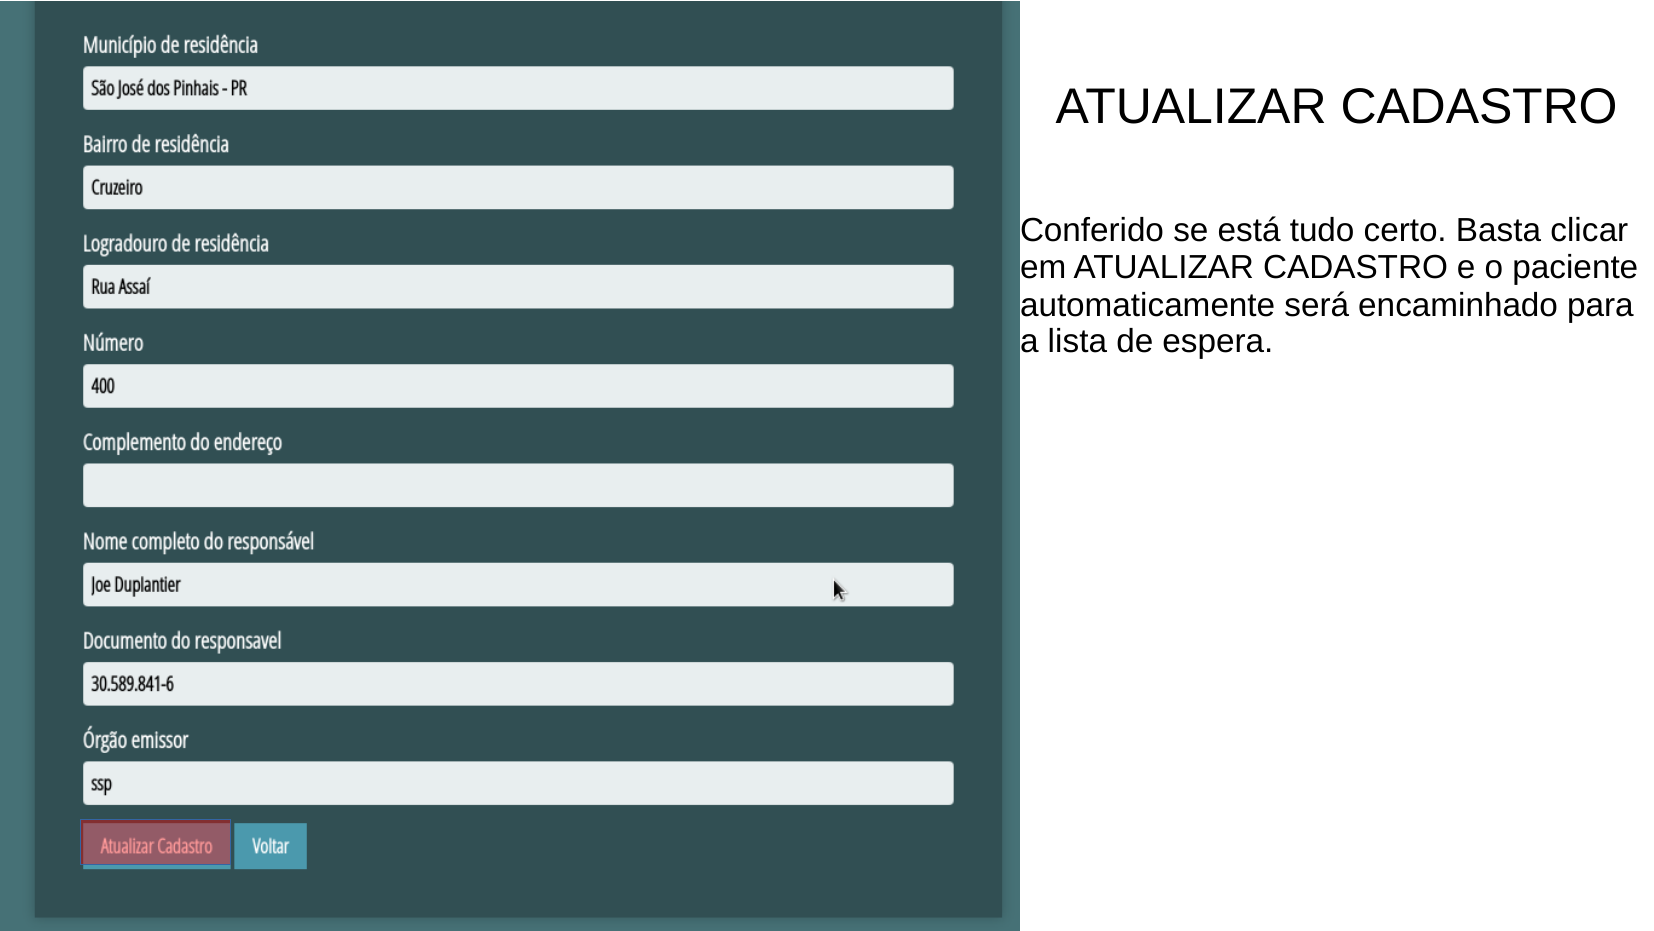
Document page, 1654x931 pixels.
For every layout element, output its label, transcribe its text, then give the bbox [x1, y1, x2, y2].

picture [0, 1, 1020, 931]
text_box [80, 819, 231, 865]
text_box Conferido se está tudo certo. Basta clicar em ATUALIZAR CADASTRO e o paciente automaticamente será encaminhado para a lista de espera. [1019, 211, 1654, 931]
subtitle ATUALIZAR CADASTRO [1020, 1, 1654, 211]
